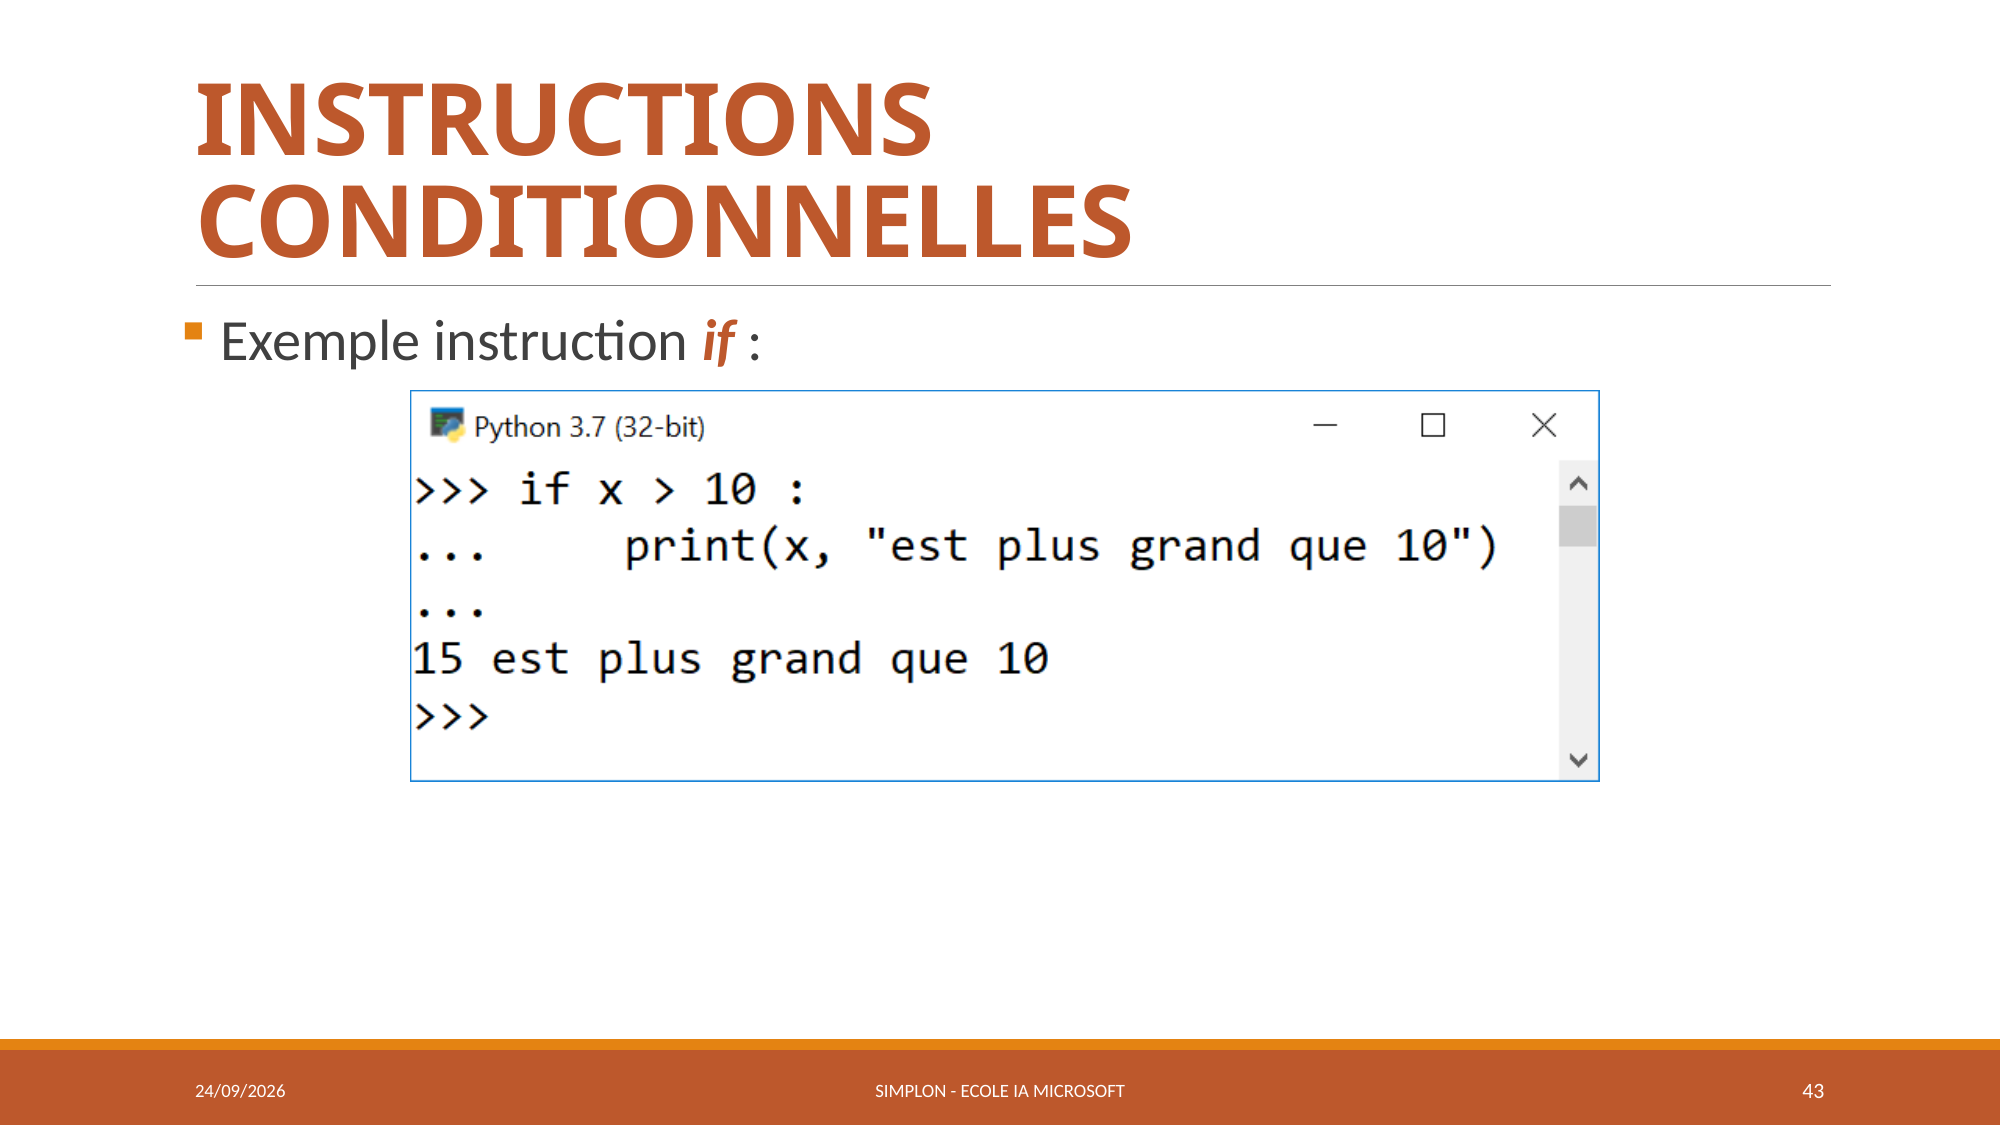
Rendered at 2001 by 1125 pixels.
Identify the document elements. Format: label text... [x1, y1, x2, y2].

slide_number 16/01/2020 [180, 1059, 586, 1120]
list Exemple instruction if : [180, 302, 1830, 976]
title INSTRUCTIONS CONDITIONNELLES [180, 47, 1830, 285]
footer Simplon - Ecole IA Microsoft [604, 1059, 1396, 1120]
slide_number <numéro> [1624, 1059, 1840, 1120]
picture [410, 390, 1600, 782]
